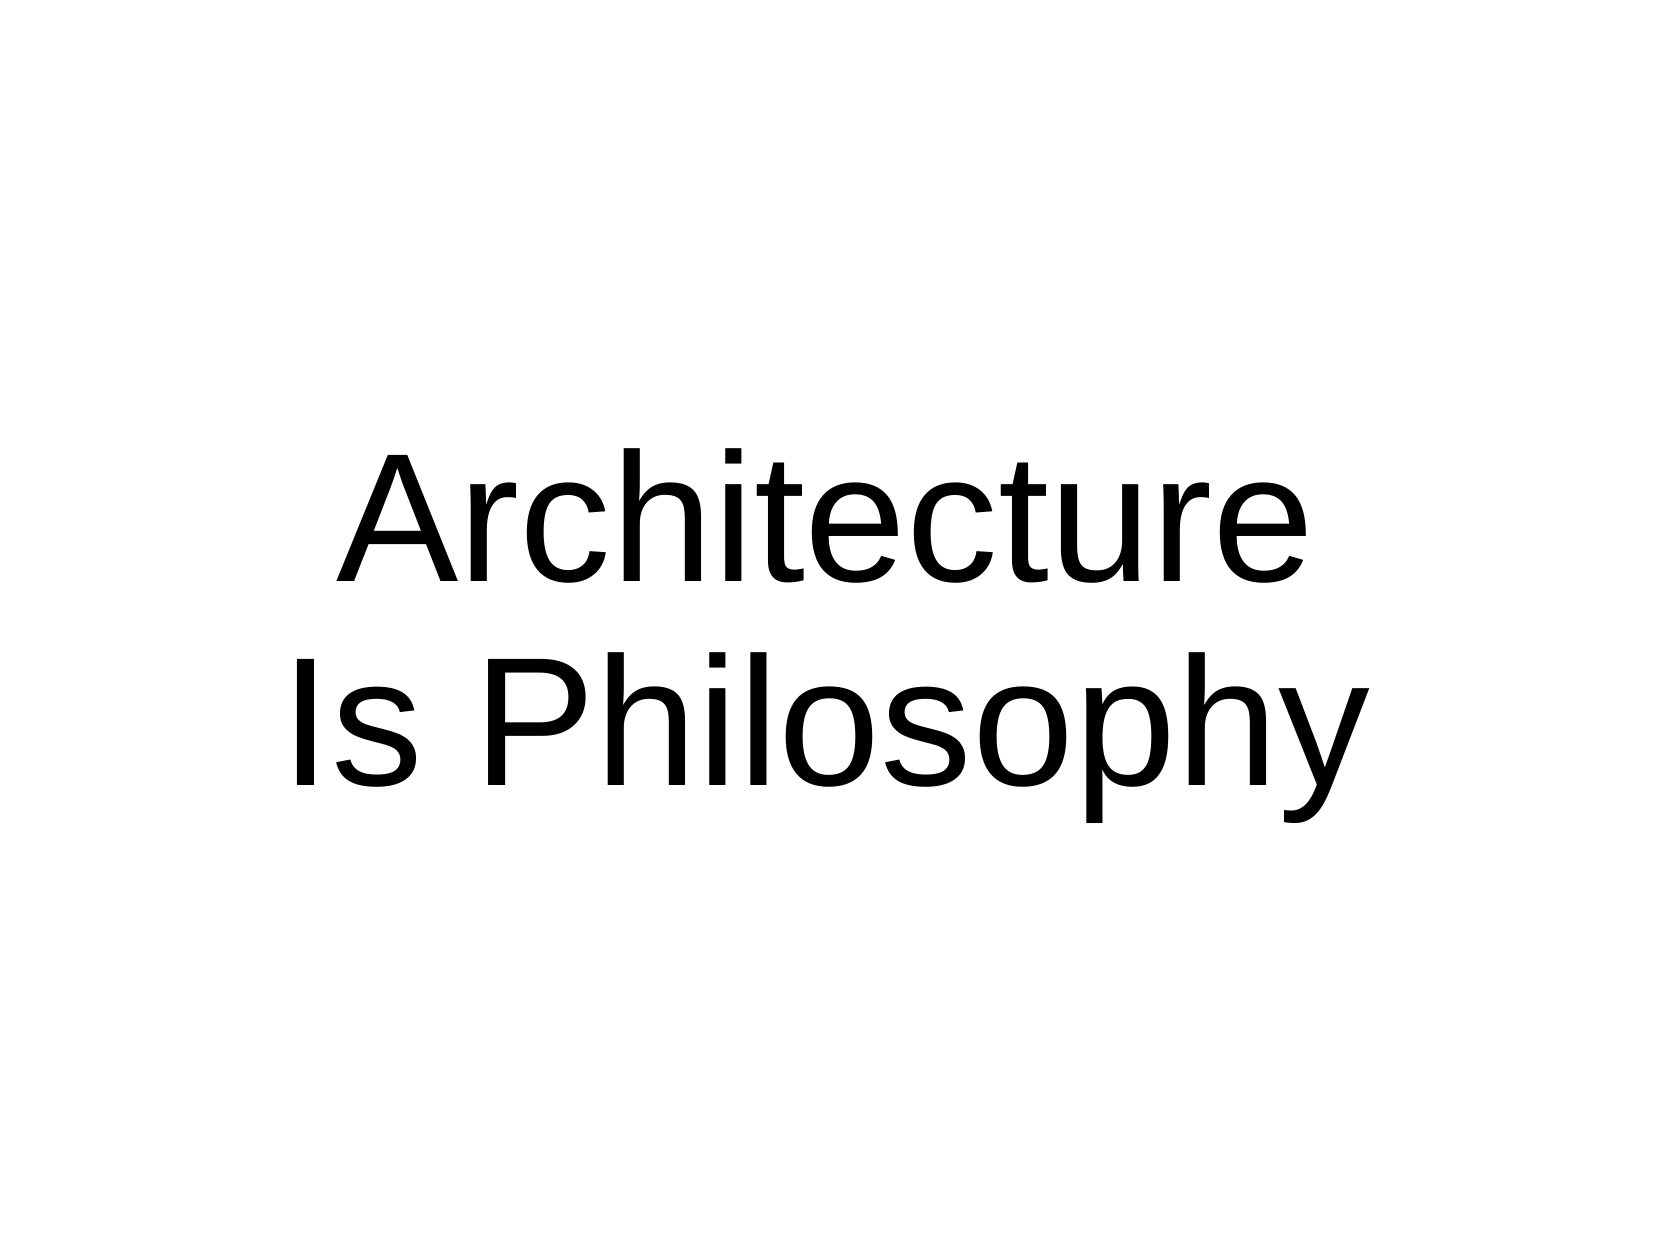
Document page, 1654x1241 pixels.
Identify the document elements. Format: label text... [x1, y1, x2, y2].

text_box Architecture Is Philosophy [265, 407, 1388, 833]
